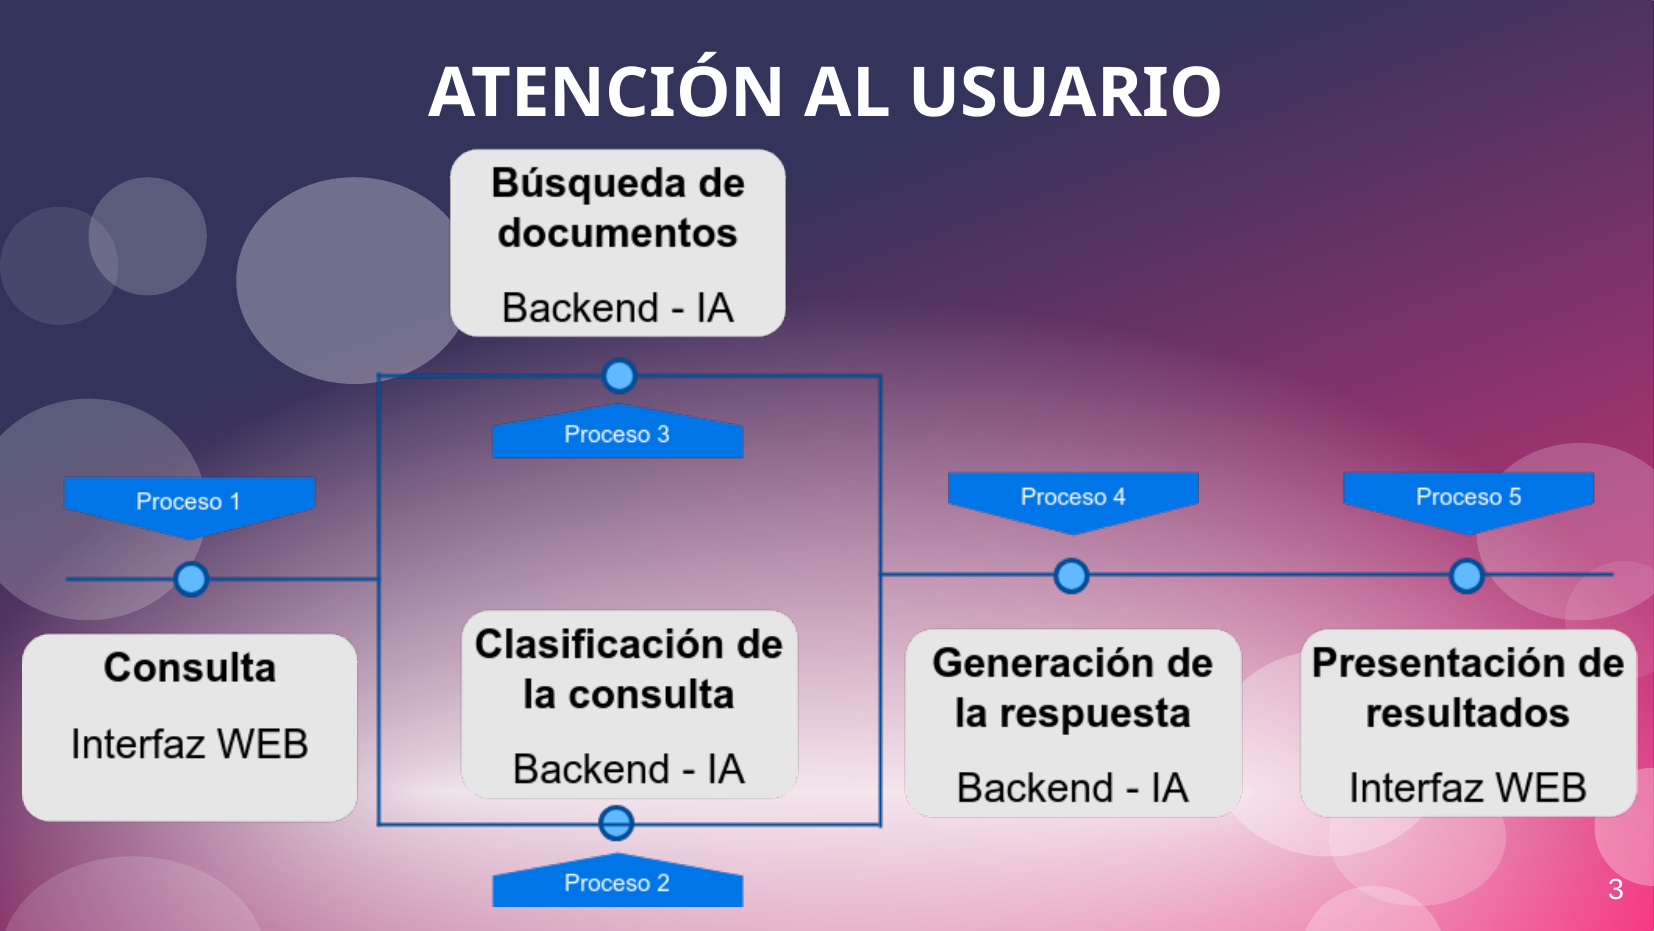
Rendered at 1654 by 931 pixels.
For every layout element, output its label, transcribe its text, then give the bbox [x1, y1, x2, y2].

title ATENCIÓN AL USUARIO [88, 8, 1565, 133]
picture [22, 133, 1638, 907]
